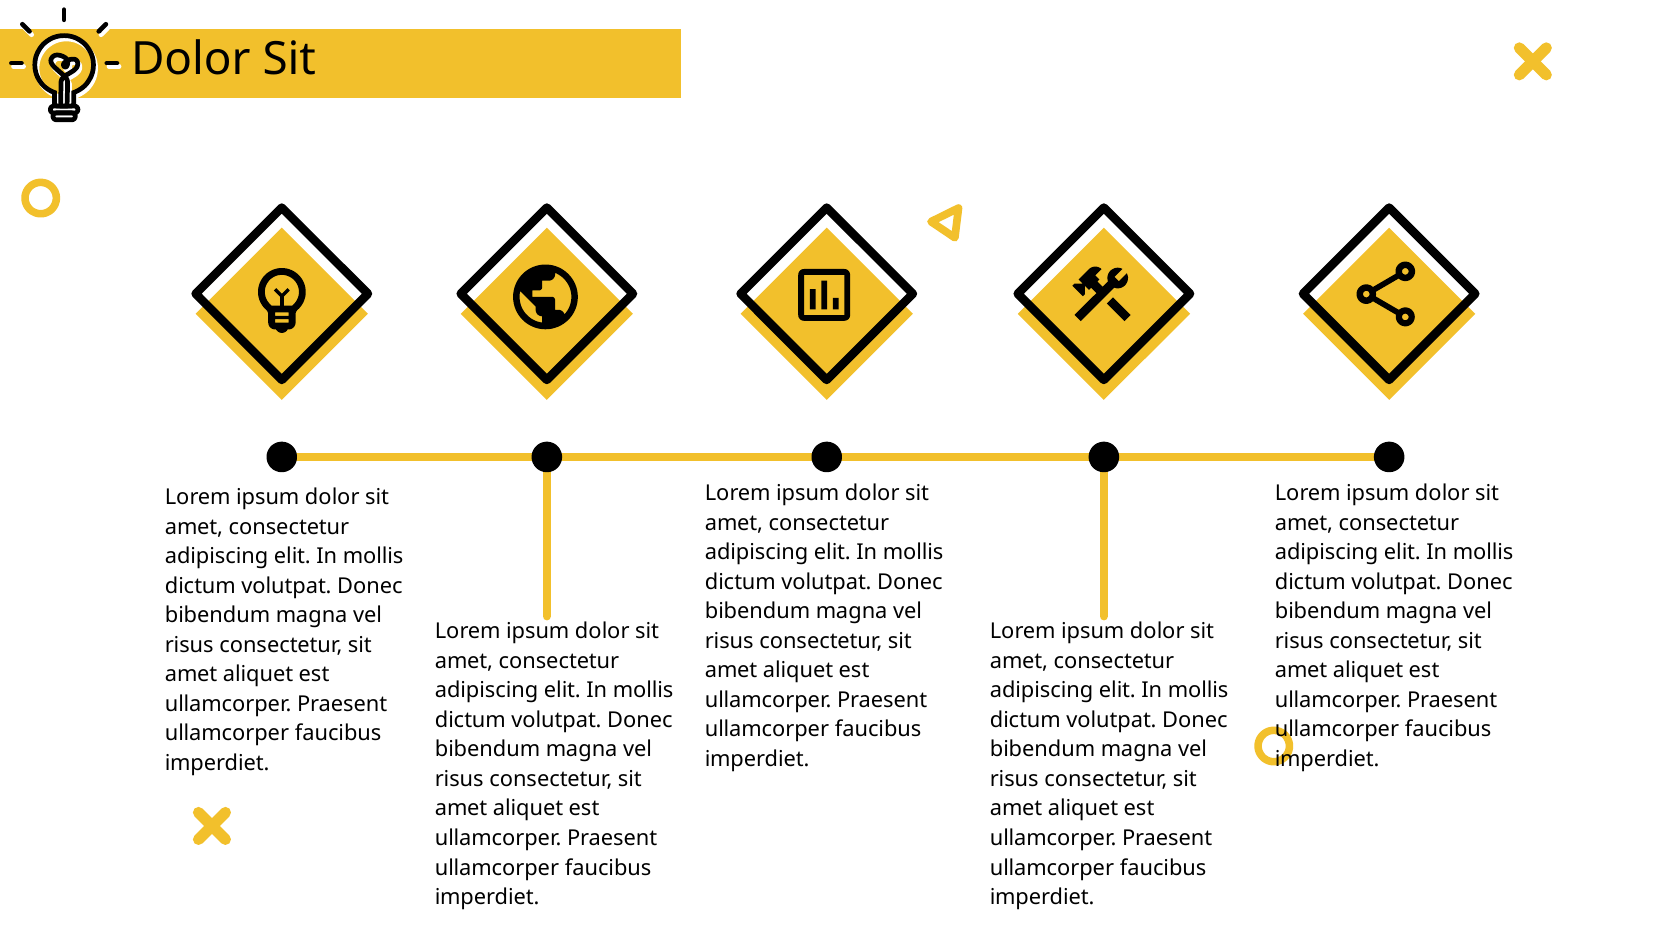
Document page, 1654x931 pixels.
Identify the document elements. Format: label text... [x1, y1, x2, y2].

text_box Lorem ipsum dolor sit amet, consectetur adipiscing elit. In mollis dictum volutpat. Donec bibendum magna vel risus consectetur, sit amet aliquet est ullamcorper. Praesent ullamcorper faucibus imperdiet. [704, 477, 945, 773]
text_box Lorem ipsum dolor sit amet, consectetur adipiscing elit. In mollis dictum volutpat. Donec bibendum magna vel risus consectetur, sit amet aliquet est ullamcorper. Praesent ullamcorper faucibus imperdiet. [434, 615, 675, 911]
text_box [1017, 307, 1191, 400]
text_box [1088, 441, 1120, 473]
text_box [195, 307, 368, 400]
text_box [811, 441, 842, 473]
text_box [531, 441, 563, 473]
text_box [740, 307, 913, 400]
text_box [1373, 441, 1405, 473]
text_box [209, 227, 355, 373]
text_box Lorem ipsum dolor sit amet, consectetur adipiscing elit. In mollis dictum volutpat. Donec bibendum magna vel risus consectetur, sit amet aliquet est ullamcorper. Praesent ullamcorper faucibus imperdiet. [164, 481, 405, 777]
text_box [266, 441, 297, 473]
text_box Lorem ipsum dolor sit amet, consectetur adipiscing elit. In mollis dictum volutpat. Donec bibendum magna vel risus consectetur, sit amet aliquet est ullamcorper. Praesent ullamcorper faucibus imperdiet. [1274, 477, 1515, 773]
text_box [1303, 307, 1476, 400]
text_box Lorem ipsum dolor sit amet, consectetur adipiscing elit. In mollis dictum volutpat. Donec bibendum magna vel risus consectetur, sit amet aliquet est ullamcorper. Praesent ullamcorper faucibus imperdiet. [989, 615, 1230, 911]
text_box [1031, 227, 1177, 372]
text_box [460, 307, 633, 400]
text_box [474, 227, 620, 372]
title Dolor Sit [131, 16, 577, 97]
text_box [754, 227, 900, 373]
text_box [1316, 227, 1462, 372]
